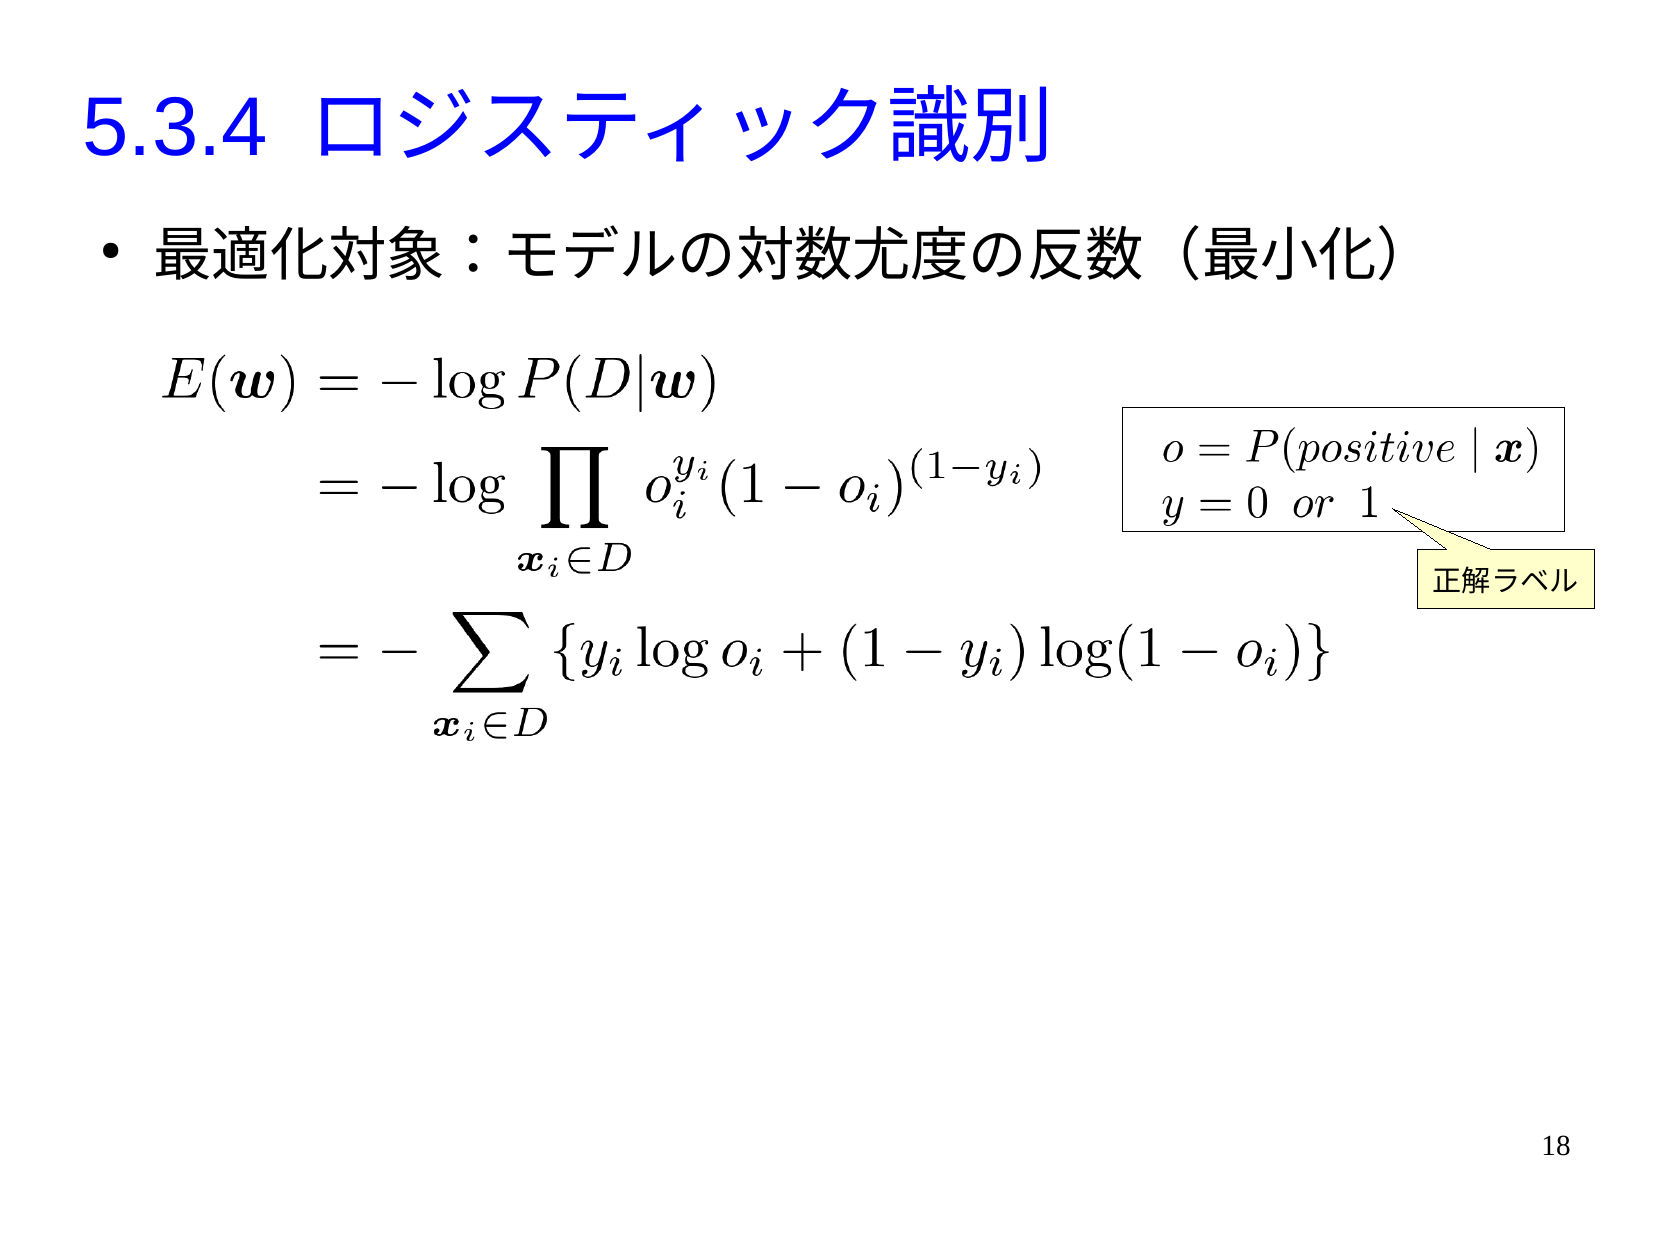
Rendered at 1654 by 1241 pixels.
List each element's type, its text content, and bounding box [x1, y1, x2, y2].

picture [1123, 408, 1537, 531]
title 5.3.4 ロジスティック識別 [82, 49, 1571, 198]
text_box 正解ラベル [1392, 508, 1595, 609]
picture [162, 354, 1329, 741]
list 最適化対象：モデルの対数尤度の反数（最小化） [82, 212, 1571, 357]
